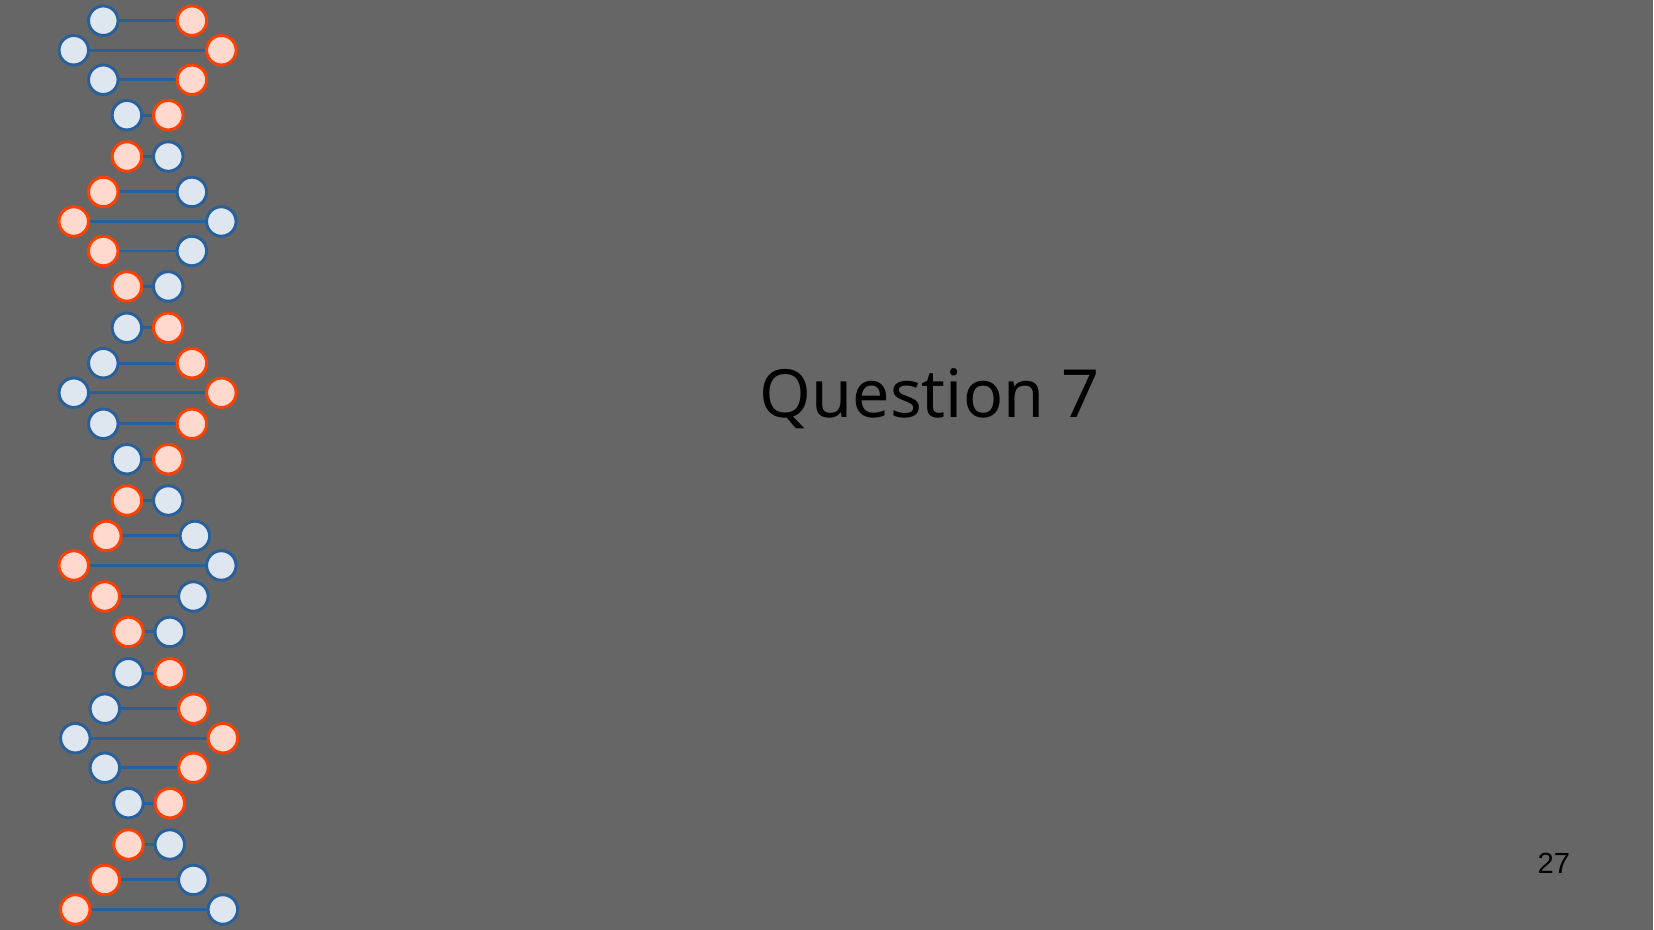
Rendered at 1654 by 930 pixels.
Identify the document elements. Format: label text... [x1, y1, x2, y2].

subtitle Question 7 [265, 35, 1594, 748]
